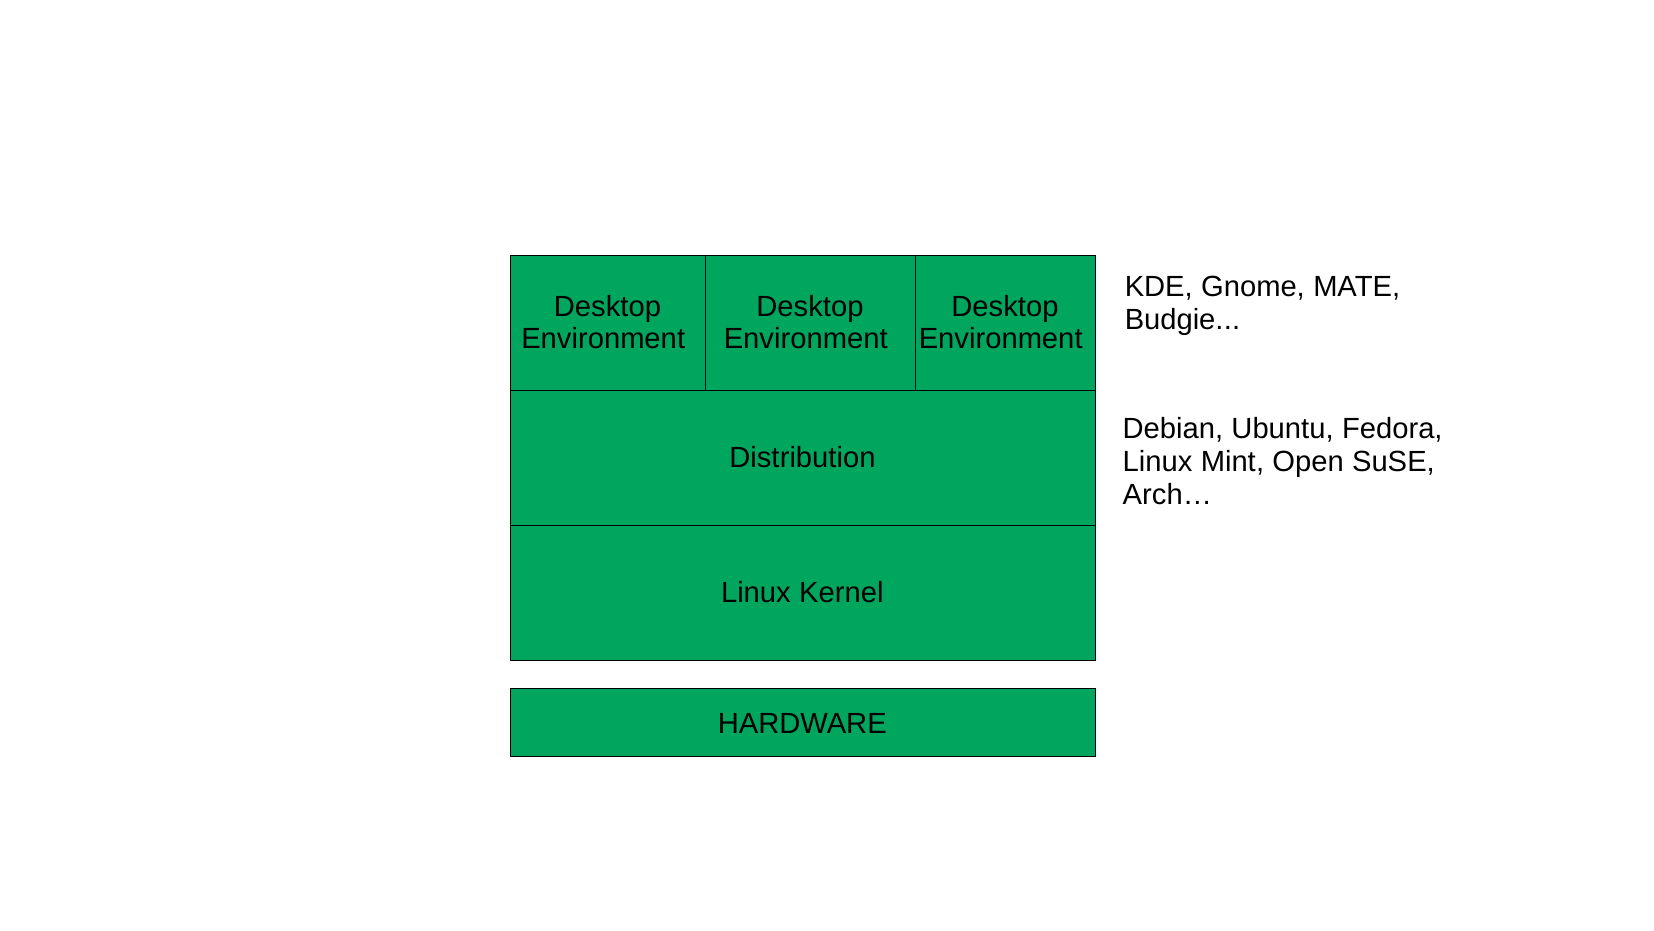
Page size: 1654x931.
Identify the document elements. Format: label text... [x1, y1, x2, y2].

text_box Distribution [510, 391, 1096, 526]
text_box Desktop Environment [706, 255, 915, 391]
text_box Linux Kernel [510, 526, 1096, 661]
text_box Debian, Ubuntu, Fedora, Linux Mint, Open SuSE, Arch… [1107, 405, 1465, 518]
text_box Desktop Environment [915, 255, 1096, 391]
text_box HARDWARE [510, 688, 1096, 757]
text_box KDE, Gnome, MATE, Budgie... [1110, 262, 1422, 343]
text_box Desktop Environment [510, 255, 706, 391]
